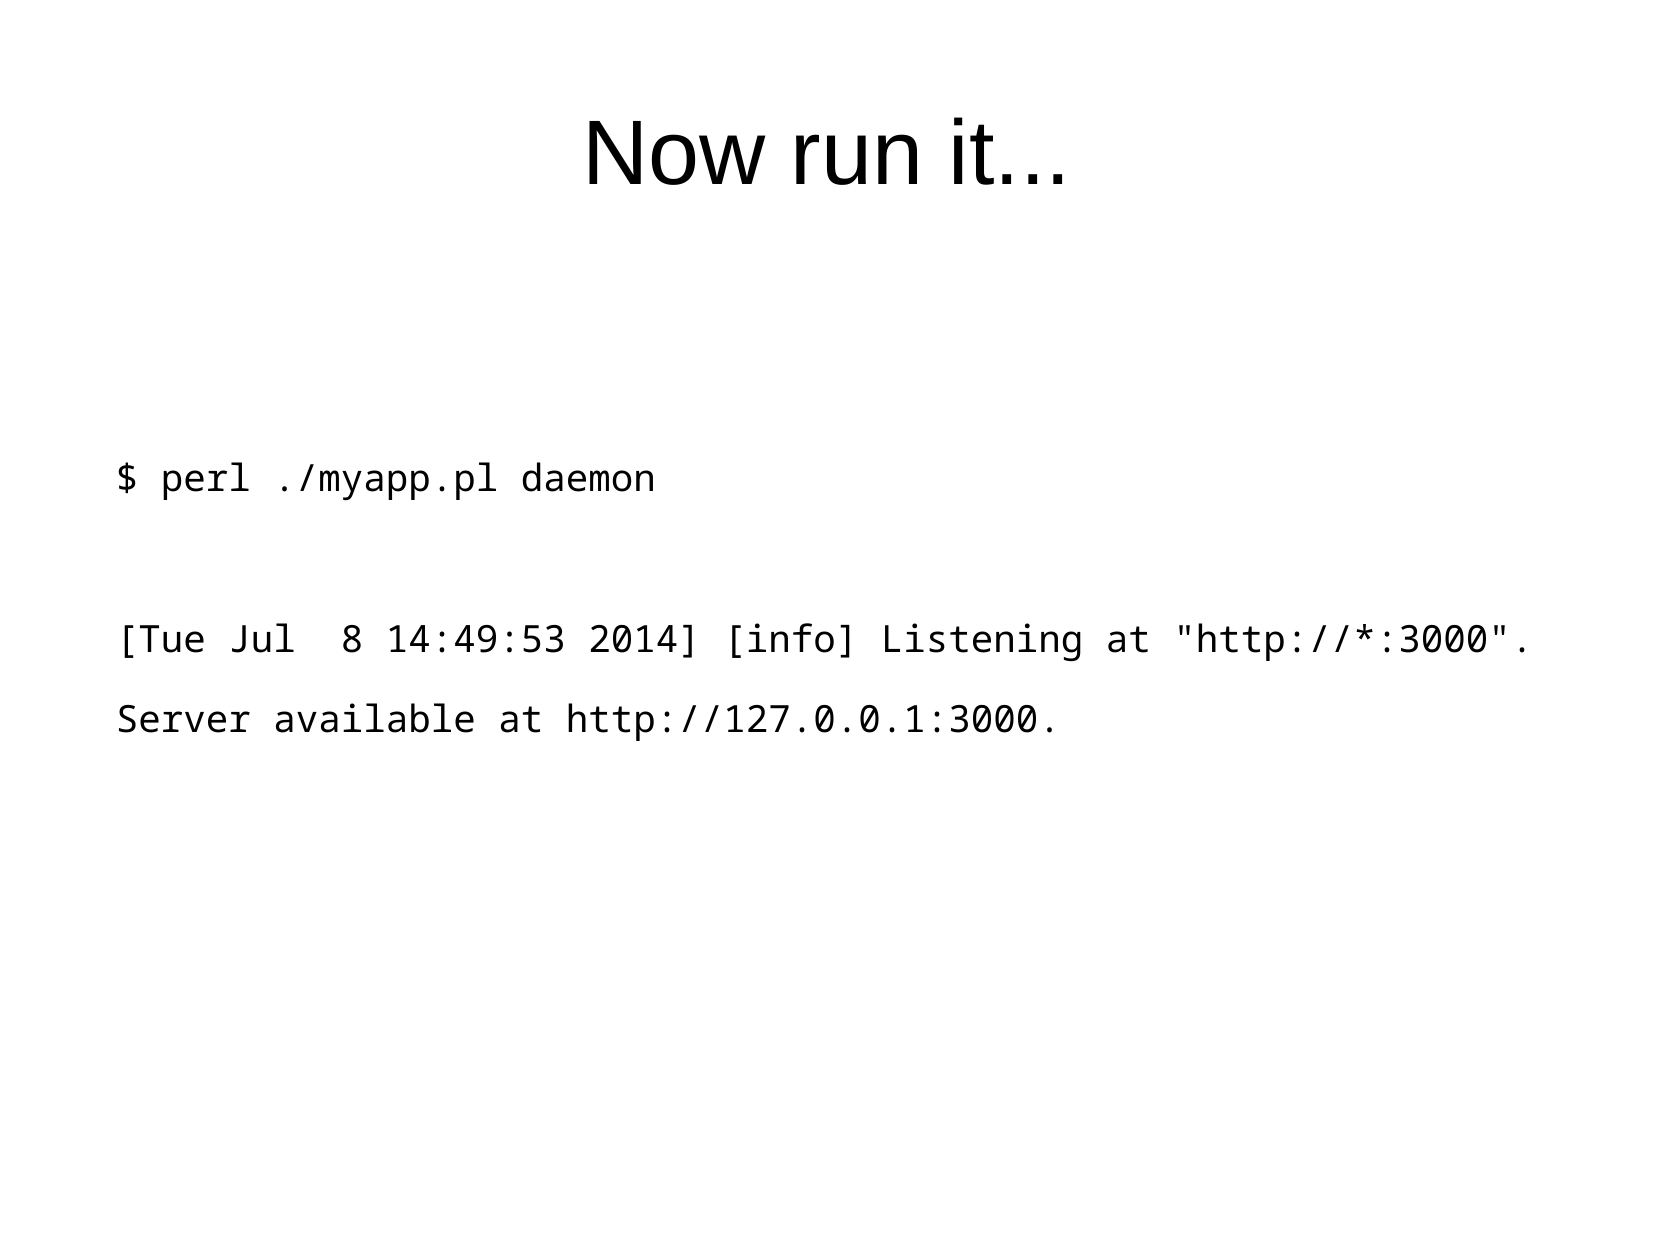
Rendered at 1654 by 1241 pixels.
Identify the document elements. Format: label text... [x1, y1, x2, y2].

list $ perl ./myapp.pl daemon [Tue Jul 8 14:49:53 2014] [info] Listening at "http://*:3000". Server available at http://127.0.0.1:3000. [45, 290, 1606, 1010]
title Now run it... [82, 49, 1571, 257]
